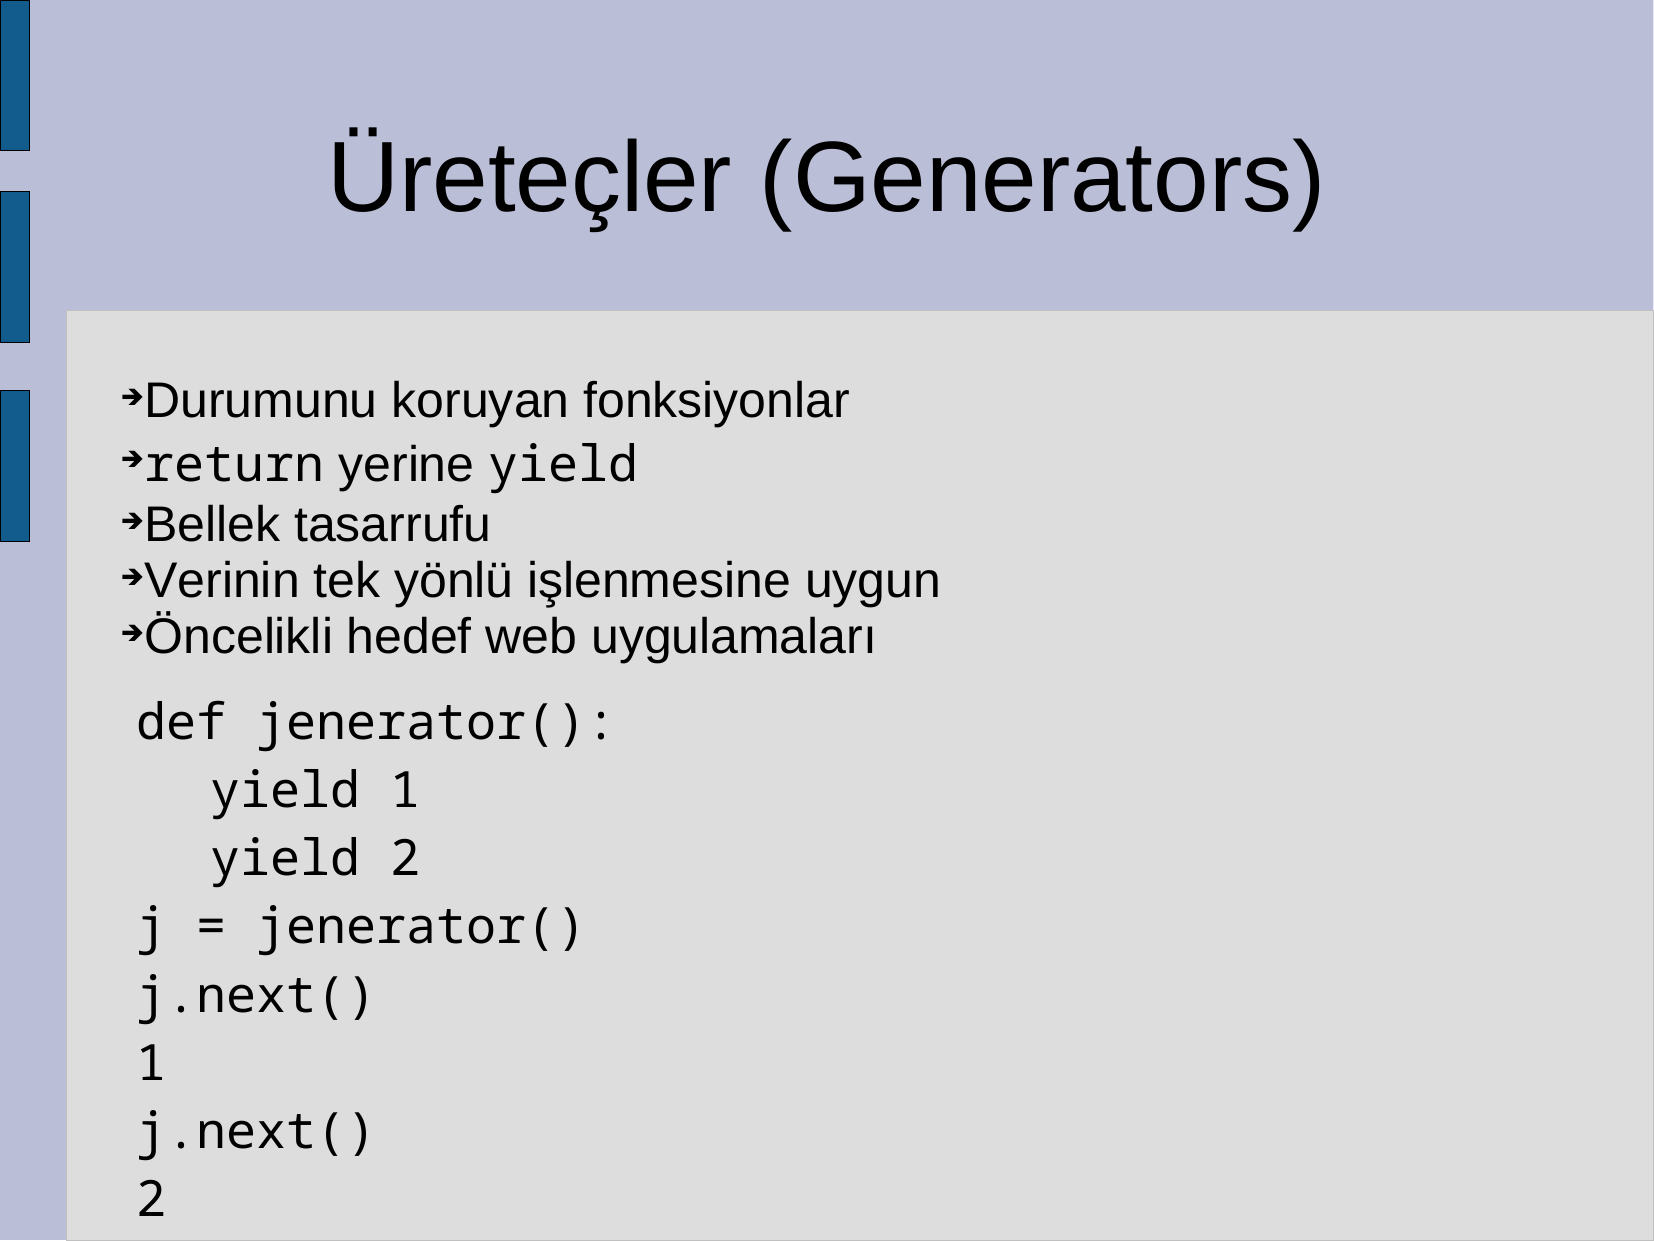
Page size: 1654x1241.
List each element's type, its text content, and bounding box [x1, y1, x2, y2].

text_box Durumunu koruyan fonksiyonlar return yerine yield Bellek tasarrufu Verinin tek yönlü işlenmesine uygun Öncelikli hedef web uygulamaları [120, 372, 942, 683]
text_box Üreteçler (Generators) [327, 120, 1327, 245]
text_box def jenerator(): yield 1 yield 2 j = jenerator() j.next() 1 j.next() 2 j.next() --> StopIteration [136, 685, 917, 1181]
